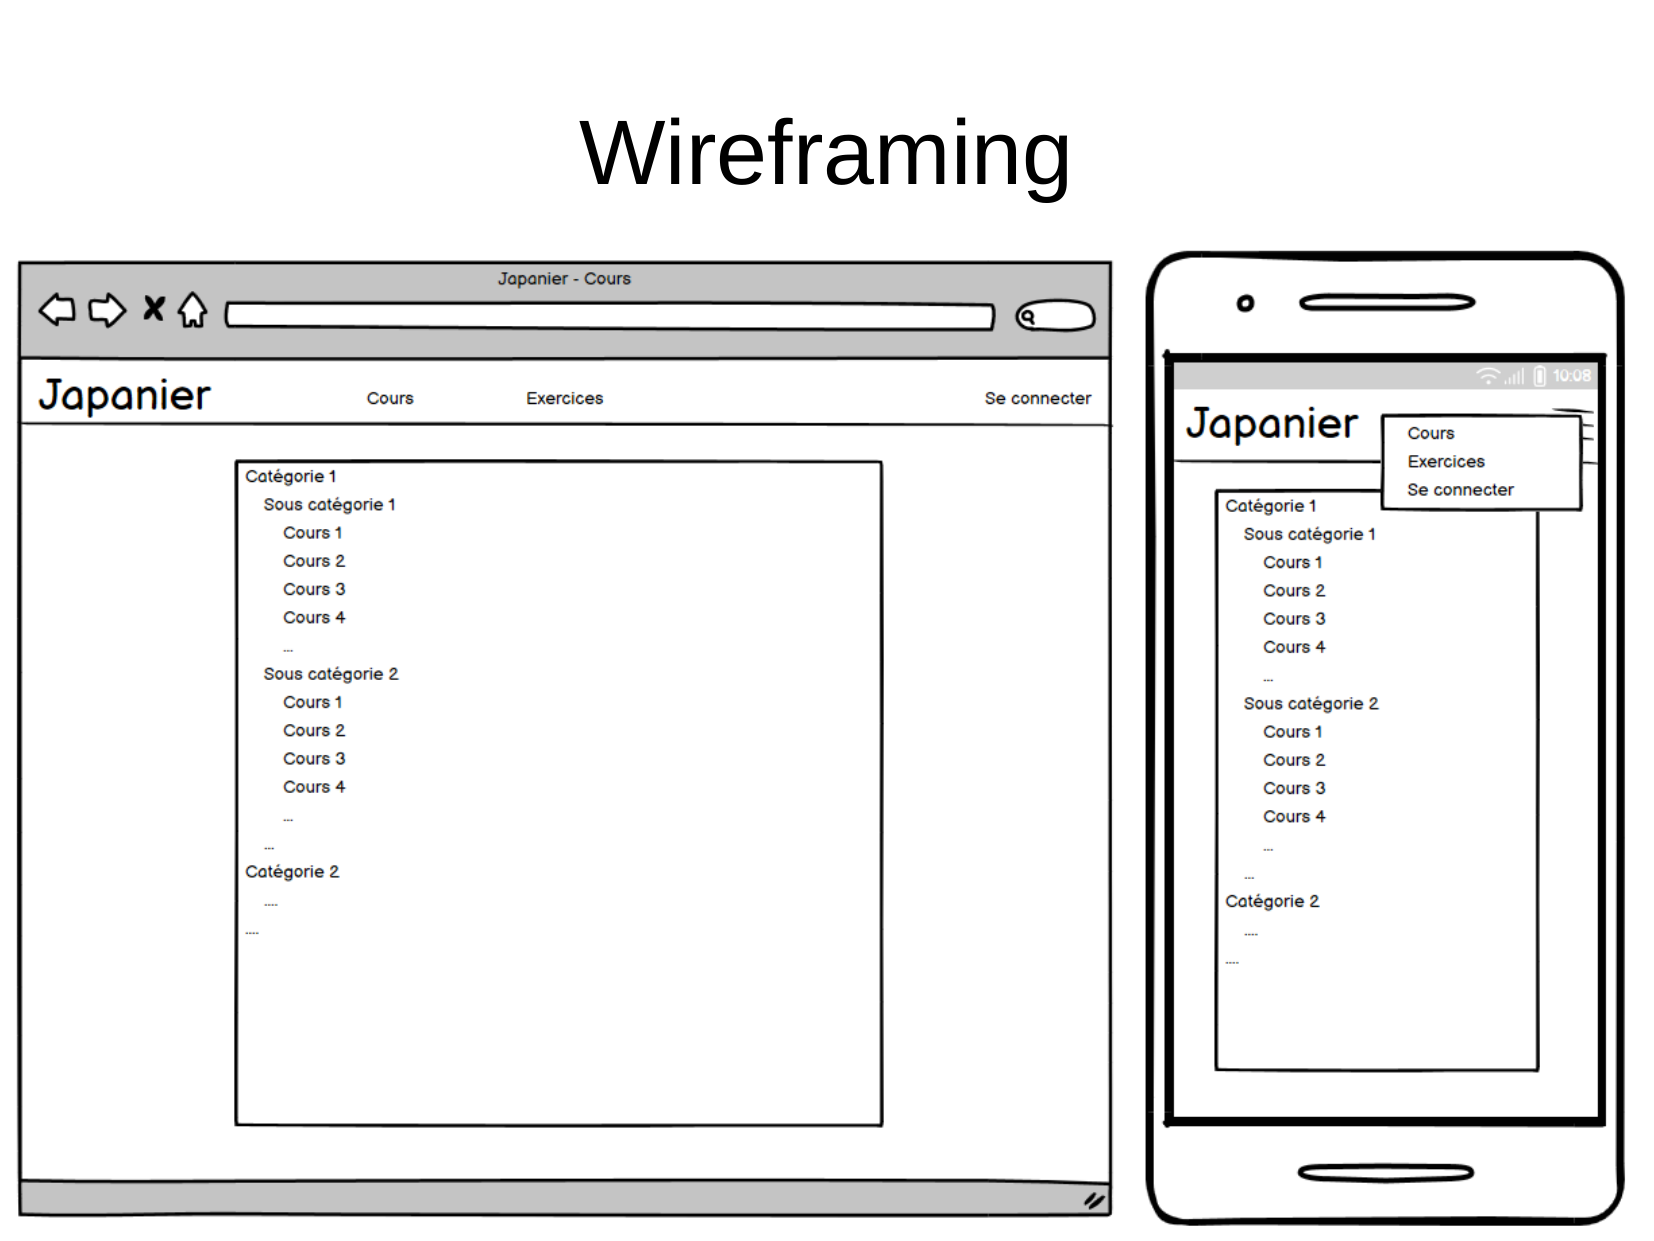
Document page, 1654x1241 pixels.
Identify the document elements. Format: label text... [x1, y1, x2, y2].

picture [5, 247, 1648, 1234]
title Wireframing [82, 49, 1571, 247]
